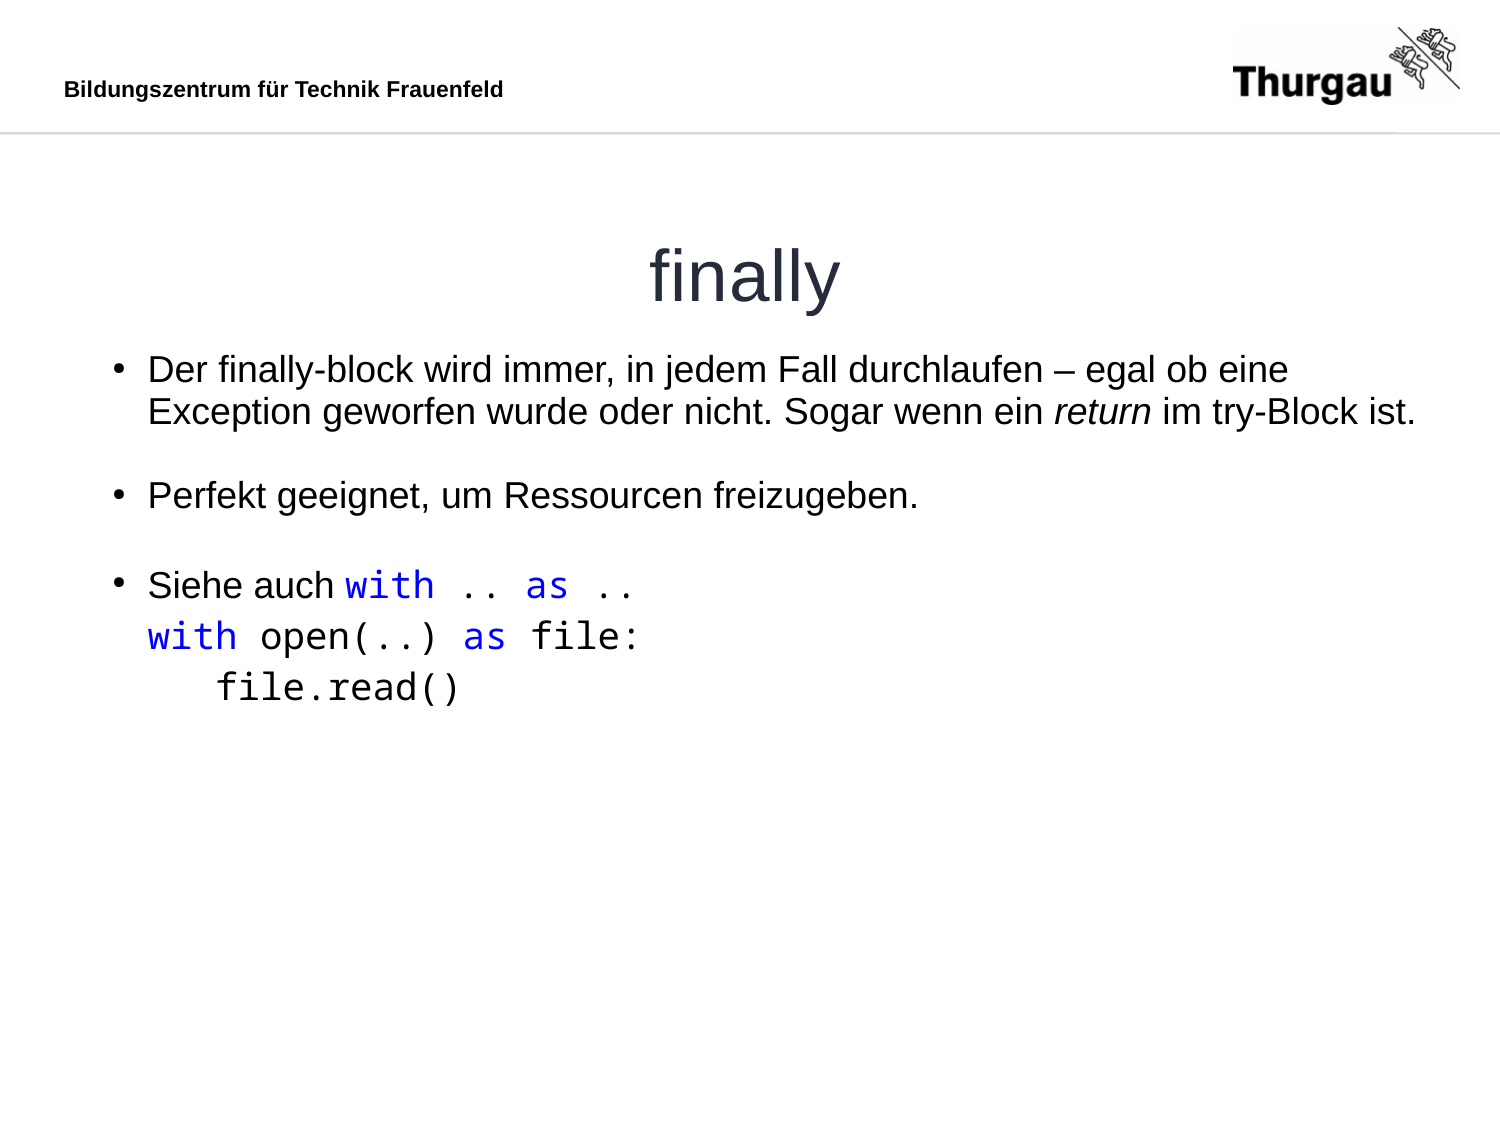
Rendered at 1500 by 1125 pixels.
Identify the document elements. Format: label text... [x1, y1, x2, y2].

text_box finally [56, 239, 1435, 323]
picture [1233, 27, 1460, 105]
text_box Der finally-block wird immer, in jedem Fall durchlaufen – egal ob eine Exception geworfen wurde oder nicht. Sogar wenn ein return im try-Block ist. Perfekt geeignet, um Ressourcen freizugeben. Siehe auch with .. as .. with open(..) as file: file.read() [97, 341, 1447, 945]
text_box Bildungszentrum für Technik Frauenfeld [48, 65, 667, 115]
